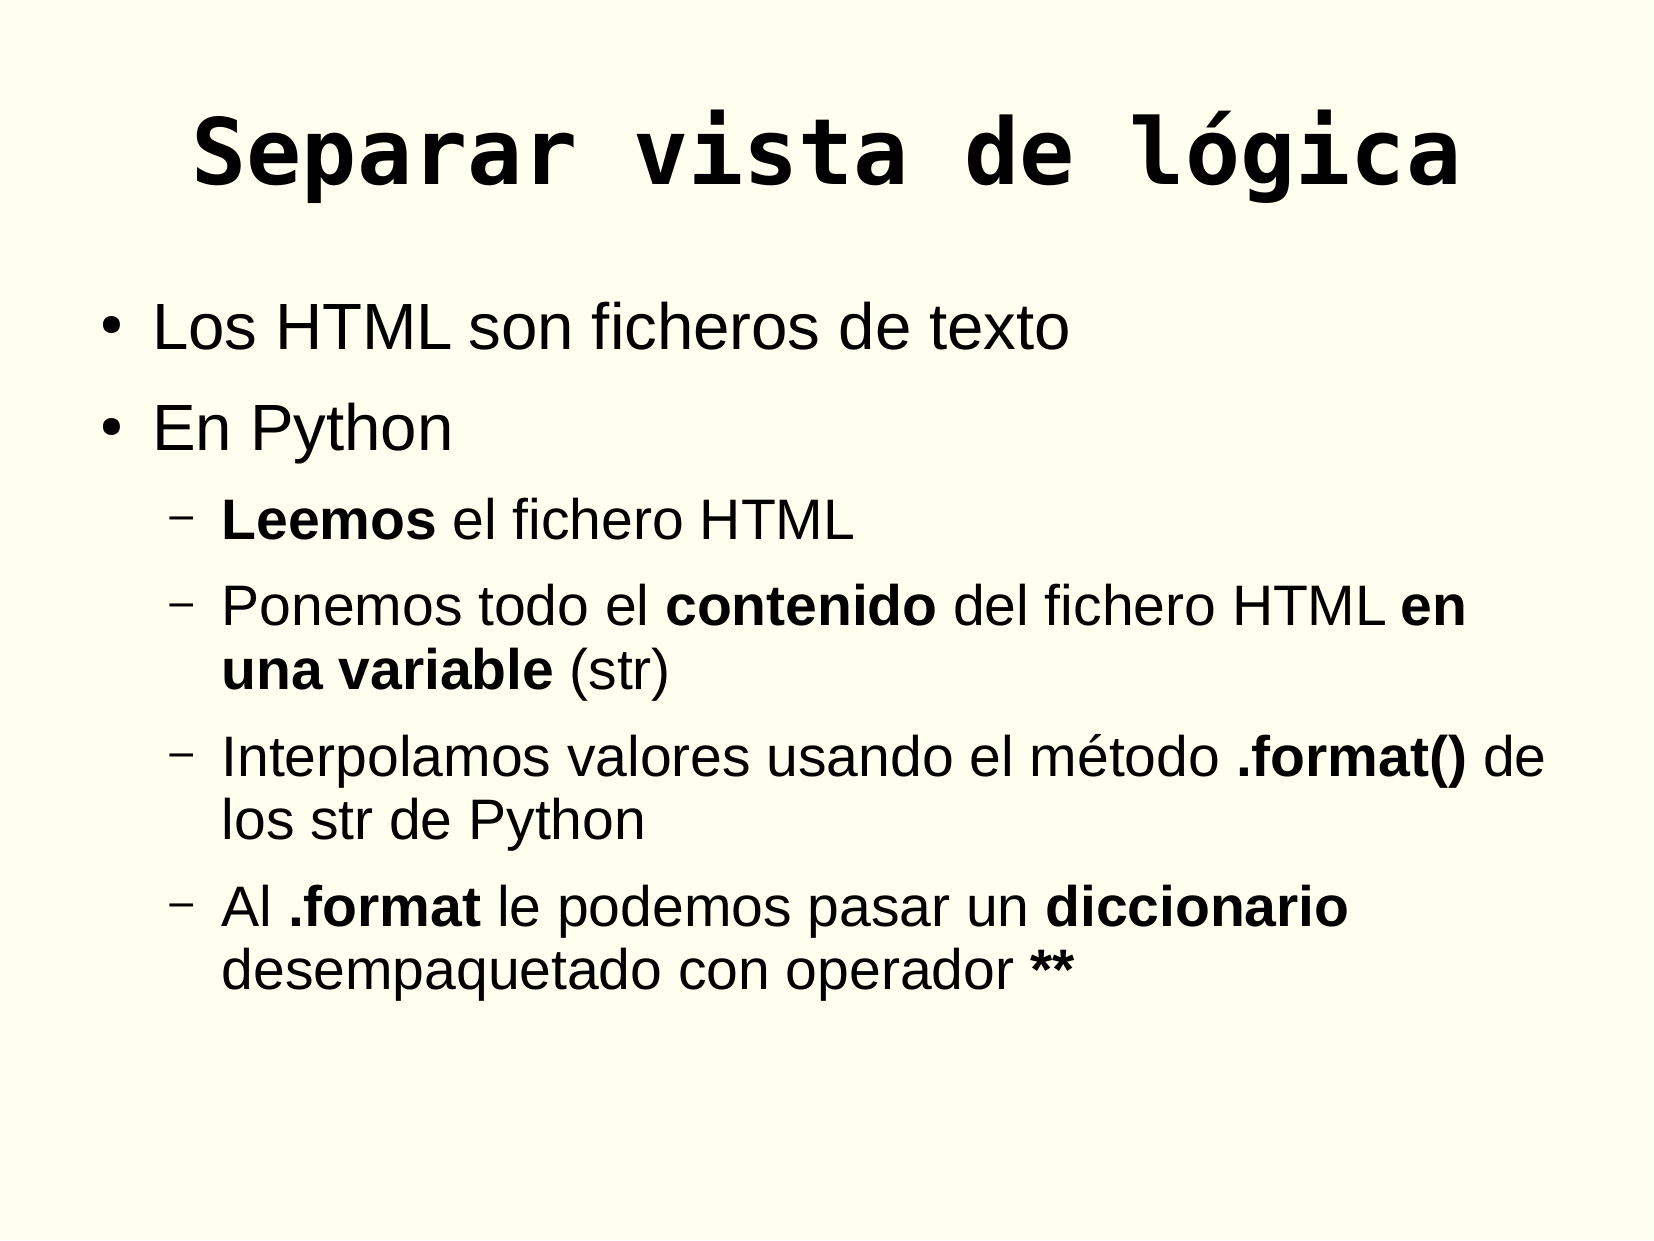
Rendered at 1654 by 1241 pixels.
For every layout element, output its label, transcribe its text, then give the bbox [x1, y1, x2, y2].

title Separar vista de lógica [82, 45, 1571, 261]
list Los HTML son ficheros de texto En Python Leemos el fichero HTML Ponemos todo el contenido del fichero HTML en una variable (str) Interpolamos valores usando el método .format() de los str de Python Al .format le podemos pasar un diccionario desempaquetado con operador ** [82, 290, 1571, 1010]
